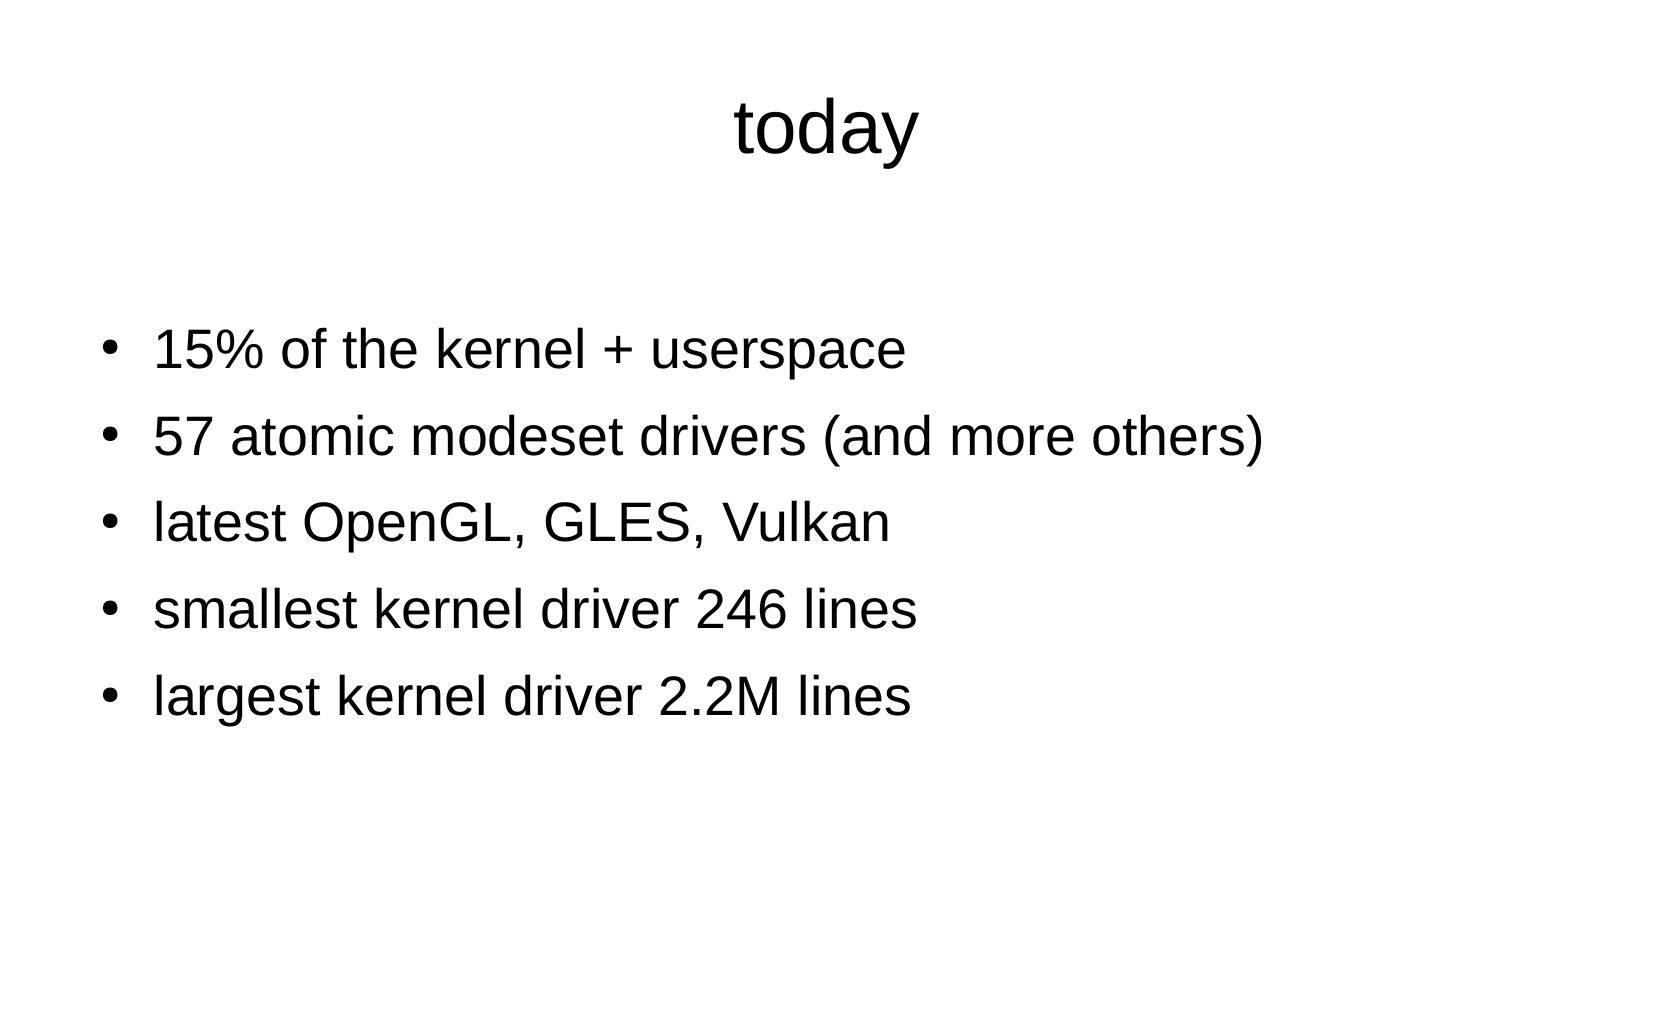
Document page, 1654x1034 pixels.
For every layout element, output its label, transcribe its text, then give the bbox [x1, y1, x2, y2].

list 15% of the kernel + userspace 57 atomic modeset drivers (and more others) latest OpenGL, GLES, Vulkan smallest kernel driver 246 lines largest kernel driver 2.2M lines [82, 317, 1571, 809]
title today [82, 41, 1571, 214]
